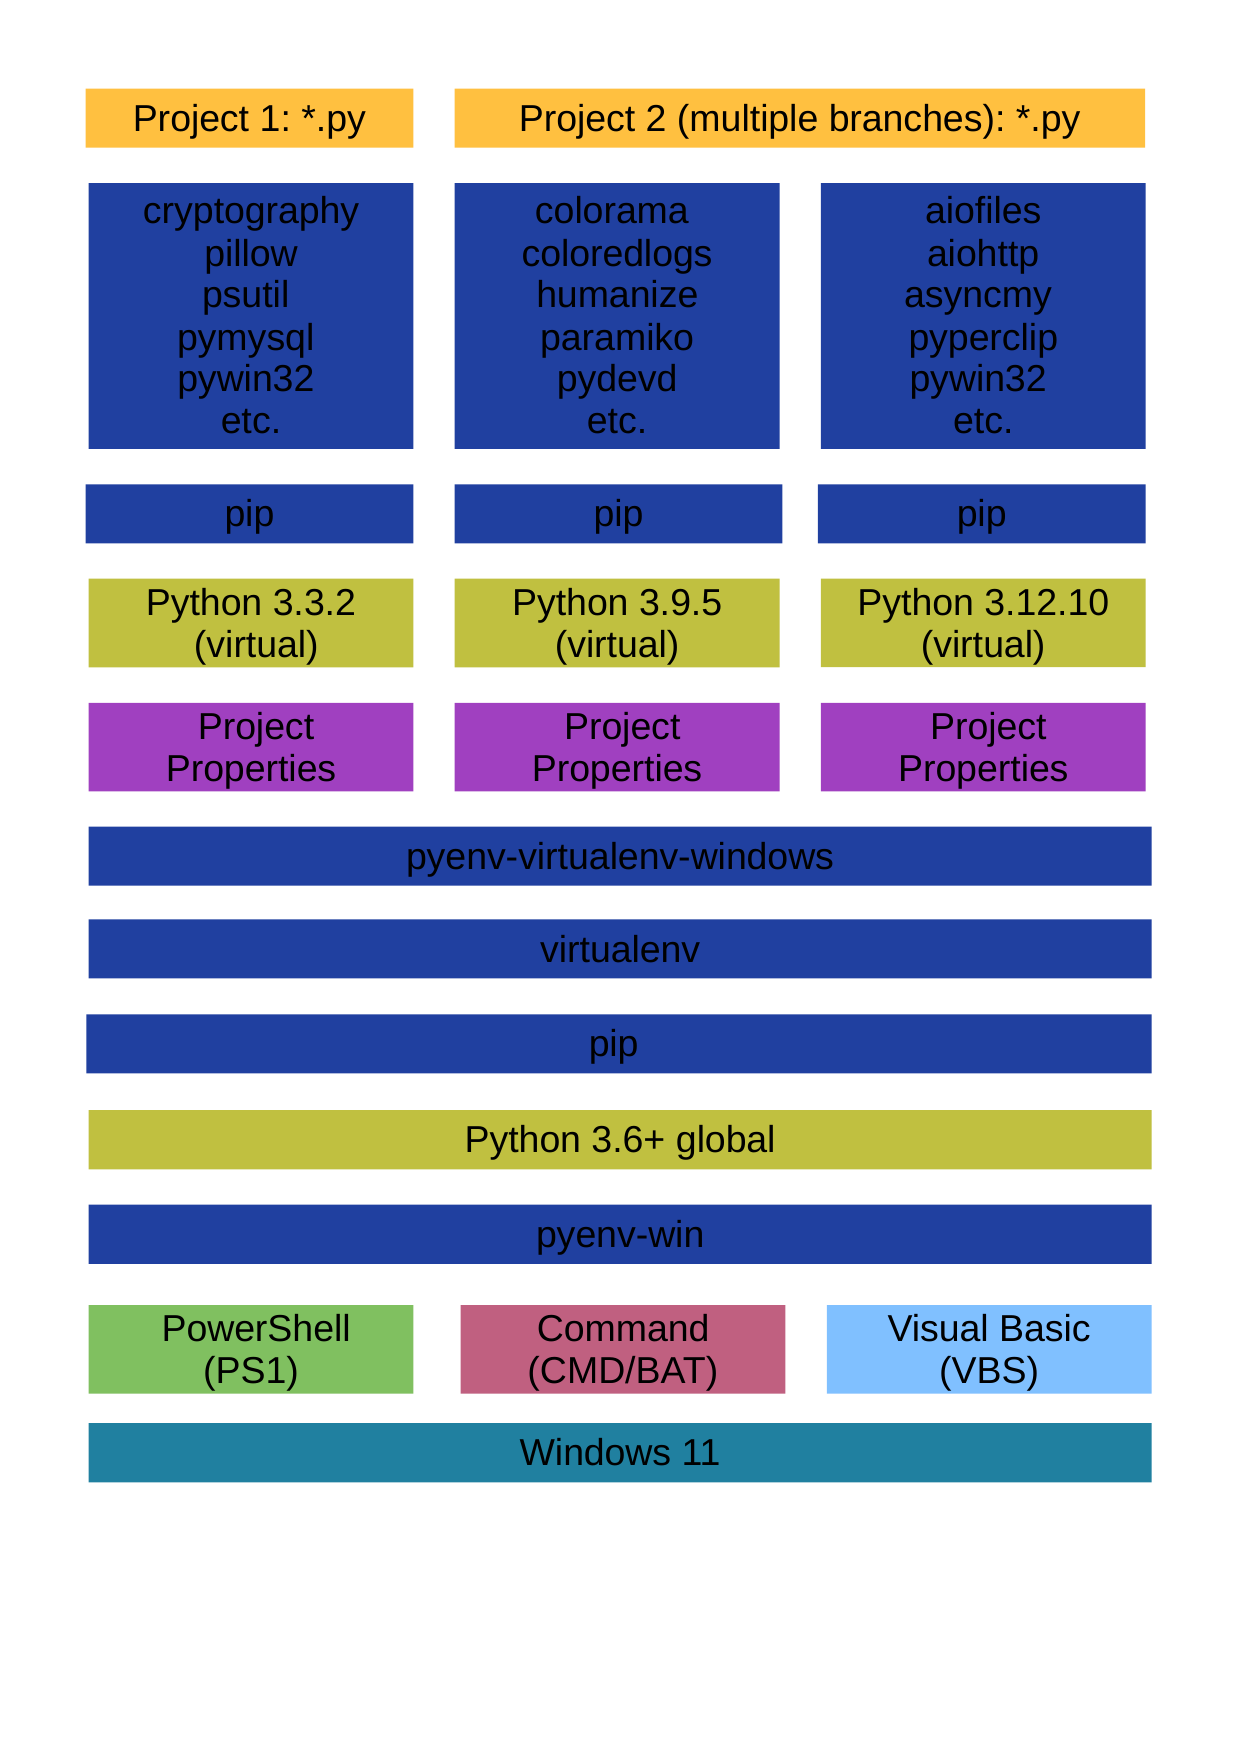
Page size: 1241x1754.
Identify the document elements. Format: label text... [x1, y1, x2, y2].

text_box Python 3.9.5 (virtual) [454, 578, 780, 668]
text_box Command (CMD/BAT) [460, 1305, 786, 1394]
text_box Python 3.12.10 (virtual) [820, 578, 1146, 668]
text_box PowerShell (PS1) [88, 1305, 414, 1394]
text_box pip [454, 484, 783, 544]
text_box pip [817, 484, 1146, 544]
text_box pip [85, 484, 414, 544]
text_box Windows 11 [88, 1423, 1152, 1483]
text_box Python 3.6+ global [88, 1110, 1152, 1170]
text_box aiofiles aiohttp asyncmy pyperclip pywin32 etc. [820, 183, 1146, 449]
text_box Project 2 (multiple branches): *.py [454, 88, 1146, 148]
text_box Project Properties [88, 702, 414, 792]
text_box pyenv-virtualenv-windows [88, 826, 1152, 886]
text_box pip [86, 1014, 1152, 1074]
text_box pyenv-win [88, 1204, 1152, 1264]
text_box colorama coloredlogs humanize paramiko pydevd etc. [454, 183, 780, 449]
text_box Python 3.3.2 (virtual) [88, 578, 414, 668]
text_box Project Properties [454, 702, 780, 792]
text_box Project Properties [820, 702, 1146, 792]
text_box Project 1: *.py [85, 88, 414, 148]
text_box Visual Basic (VBS) [826, 1305, 1152, 1394]
text_box cryptography pillow psutil pymysql pywin32 etc. [88, 183, 414, 449]
text_box virtualenv [88, 919, 1152, 979]
